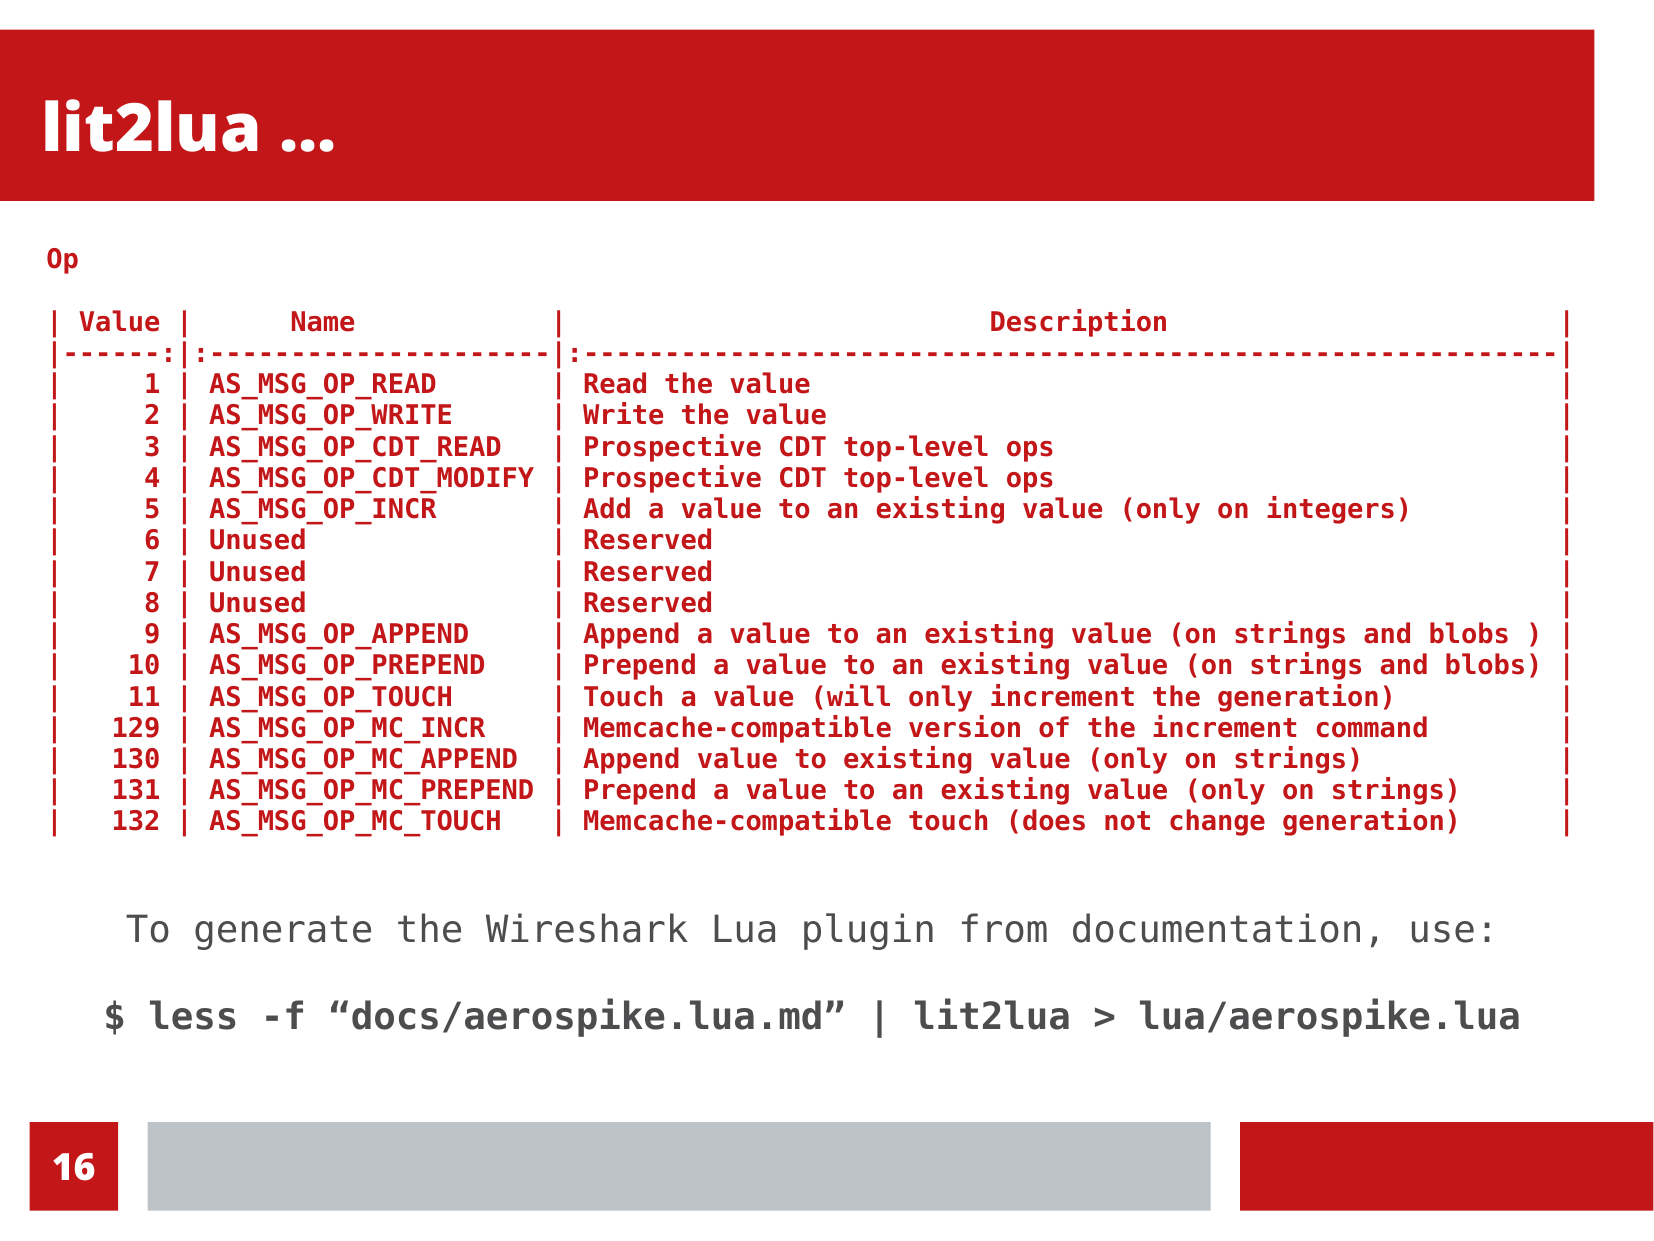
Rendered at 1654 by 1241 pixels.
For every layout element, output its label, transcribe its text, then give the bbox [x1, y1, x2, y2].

title lit2lua ... [41, 53, 1577, 172]
text_box To generate the Wireshark Lua plugin from documentation, use: $ less -f “docs/aerospike.lua.md” | lit2lua > lua/aerospike.lua [88, 900, 1589, 1047]
text_box Op | Value | Name | Description | |------:|:---------------------|:------------------------------------------------------------| | 1 | AS_MSG_OP_READ | Read the value | | 2 | AS_MSG_OP_WRITE | Write the value | | 3 | AS_MSG_OP_CDT_READ | Prospective CDT top-level ops | | 4 | AS_MSG_OP_CDT_MODIFY | Prospective CDT top-level ops | | 5 | AS_MSG_OP_INCR | Add a value to an existing value (only on integers) | | 6 | Unused | Reserved | | 7 | Unused | Reserved | | 8 | Unused | Reserved | | 9 | AS_MSG_OP_APPEND | Append a value to an existing value (on strings and blobs ) | | 10 | AS_MSG_OP_PREPEND | Prepend a value to an existing value (on strings and blobs) | | 11 | AS_MSG_OP_TOUCH | Touch a value (will only increment the generation) | | 129 | AS_MSG_OP_MC_INCR | Memcache-compatible version of the increment command | | 130 | AS_MSG_OP_MC_APPEND | Append value to existing value (only on strings) | | 131 | AS_MSG_OP_MC_PREPEND | Prepend a value to an existing value (only on strings) | | 132 | AS_MSG_OP_MC_TOUCH | Memcache-compatible touch (does not change generation) | [31, 236, 1631, 857]
